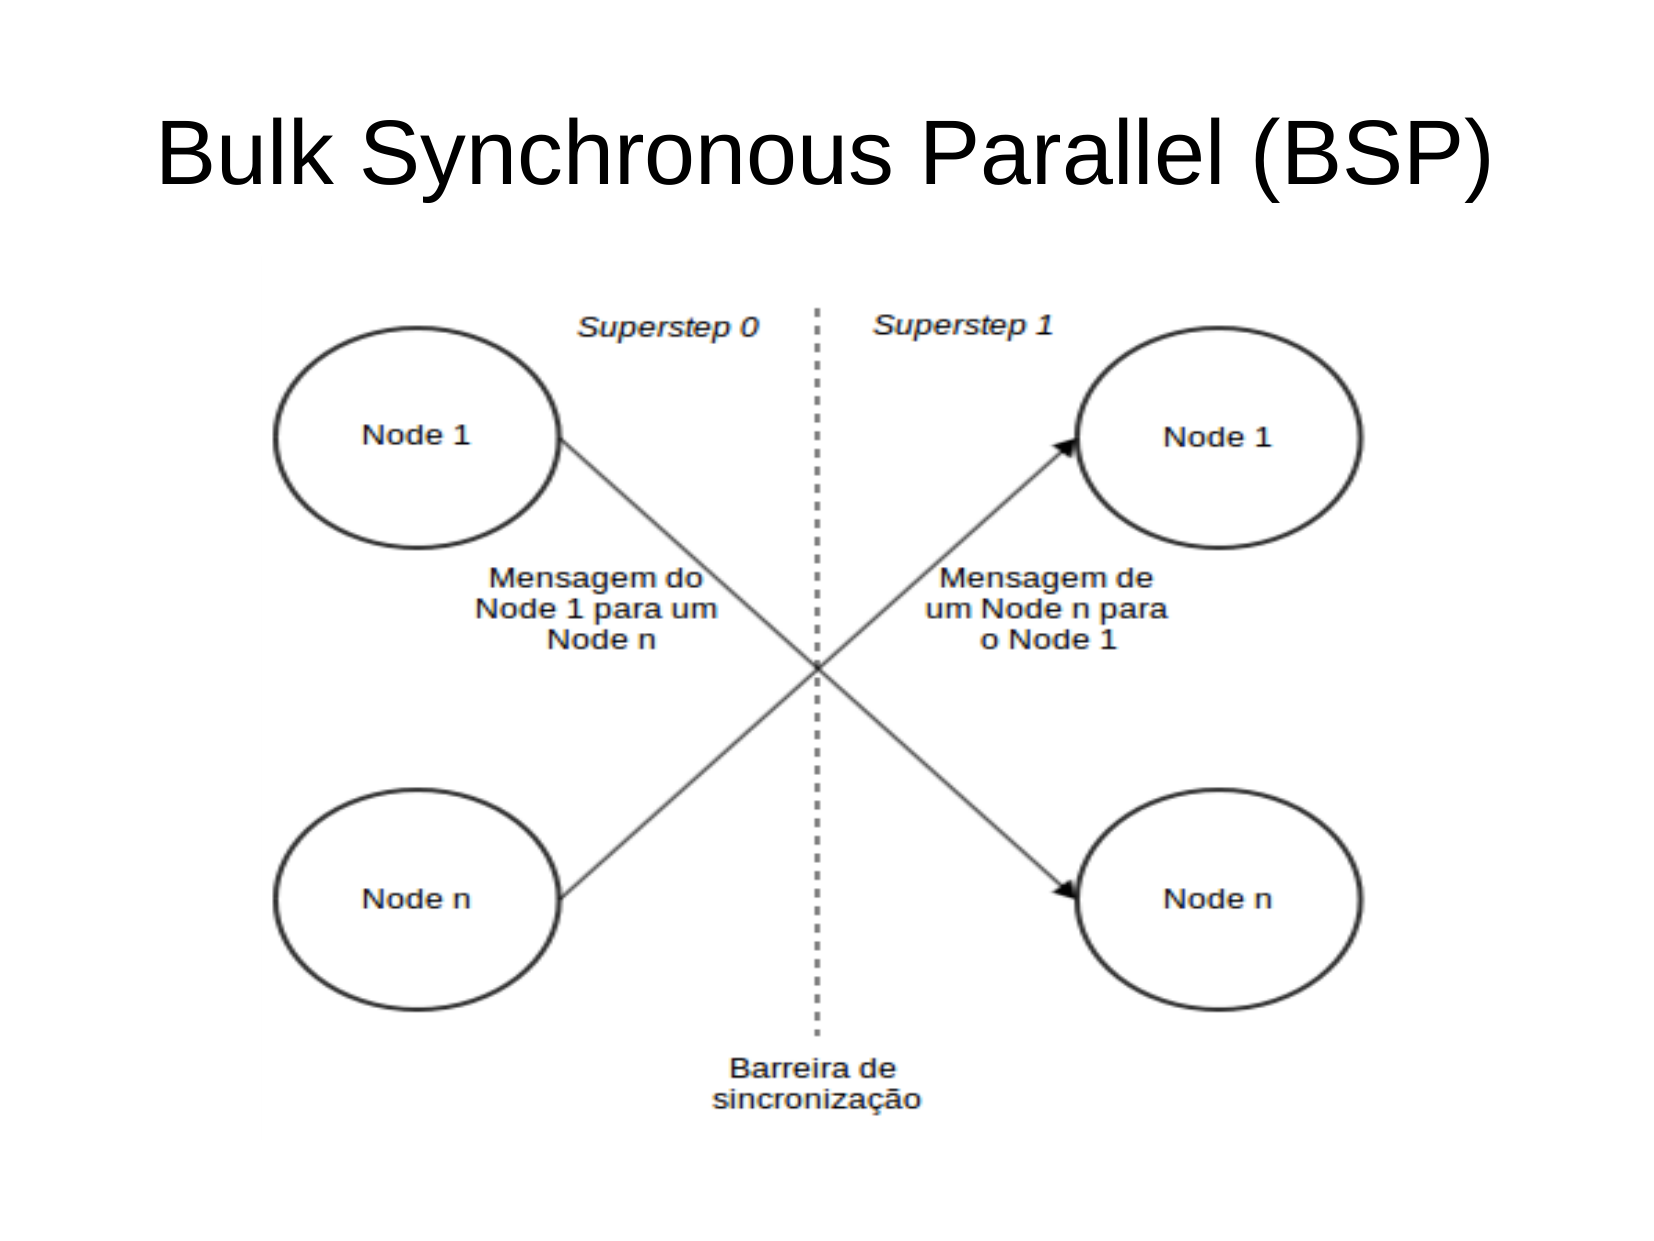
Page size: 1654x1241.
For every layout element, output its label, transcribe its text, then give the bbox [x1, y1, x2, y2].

title Bulk Synchronous Parallel (BSP) [82, 49, 1571, 257]
picture [260, 256, 1371, 1141]
